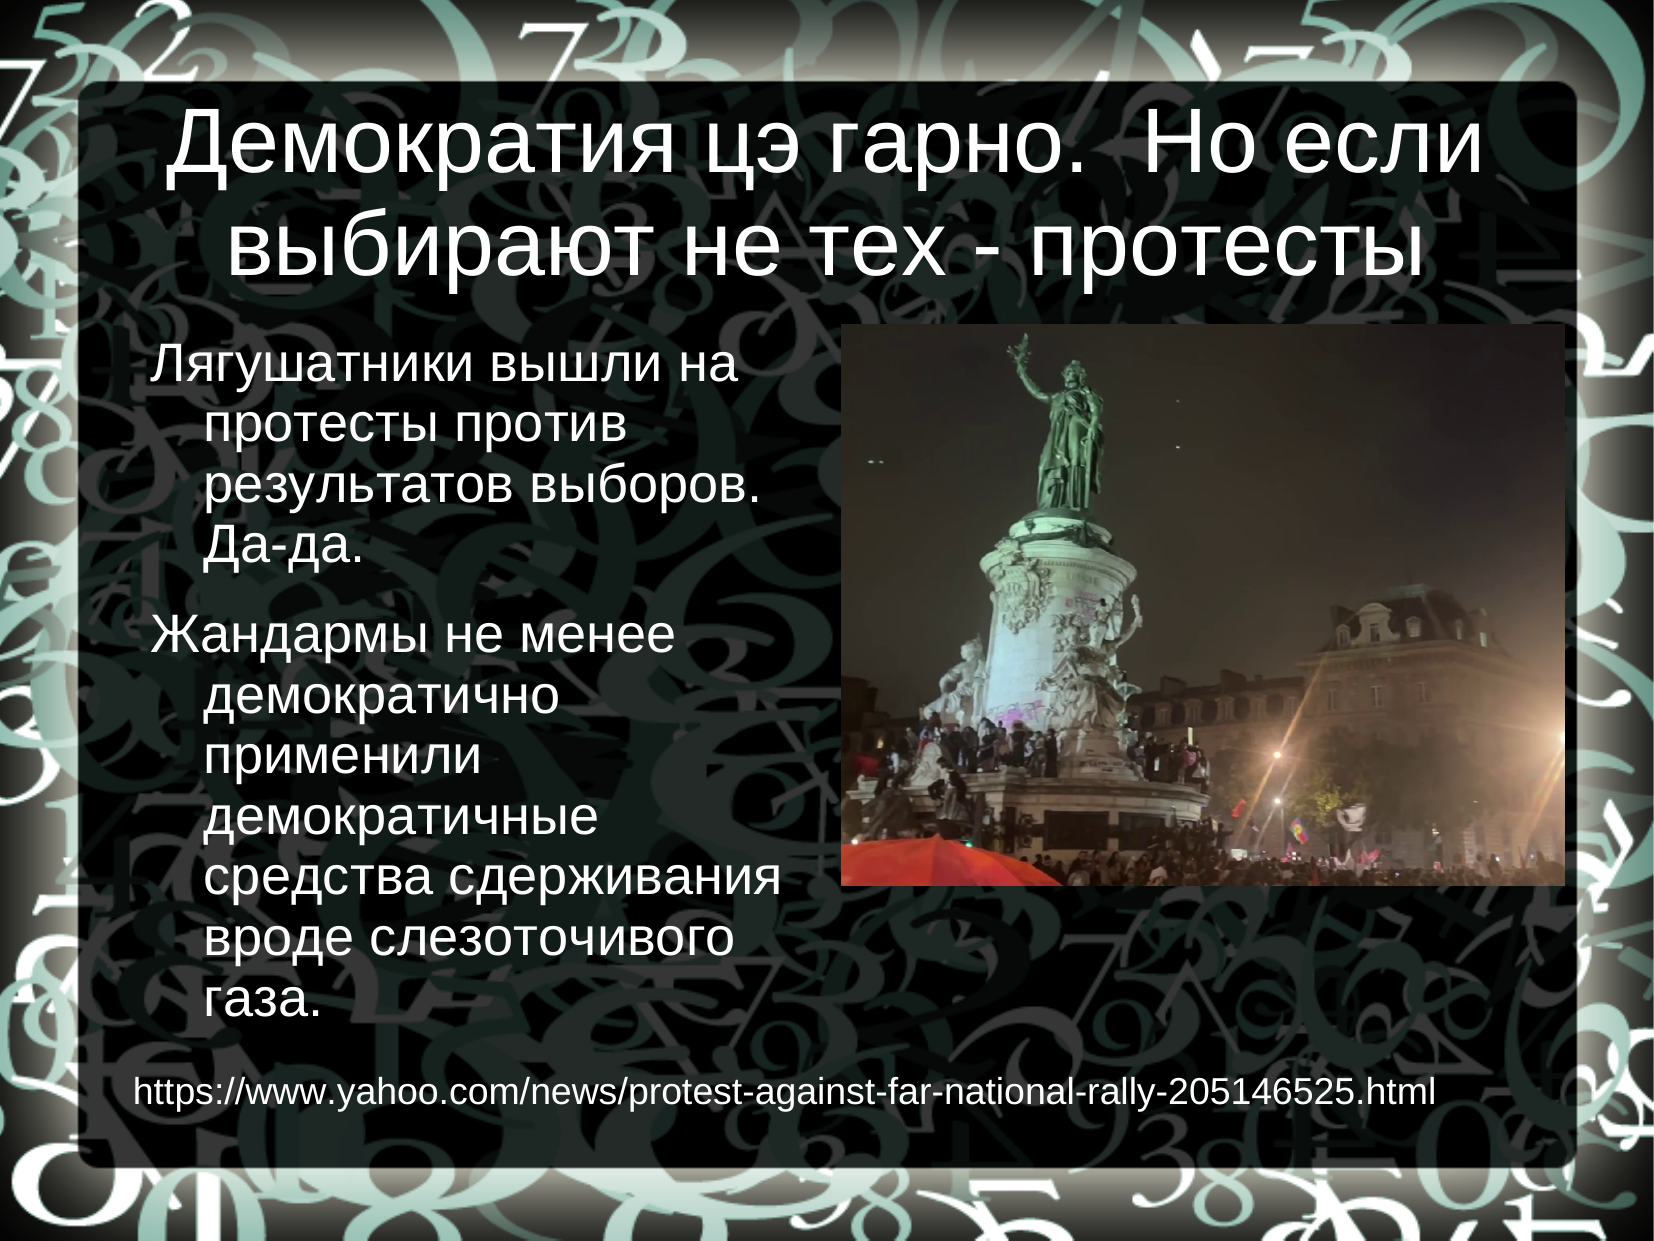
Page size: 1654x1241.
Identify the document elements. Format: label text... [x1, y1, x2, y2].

text_box https://www.yahoo.com/news/protest-against-far-national-rally-205146525.html [118, 1062, 1536, 1123]
picture [0, 0, 1654, 1241]
title Демократия цэ гарно. Но если выбирают не тех - протесты [82, 88, 1571, 296]
text_box Лягушатники вышли на протесты против результатов выборов. Да-да. Жандармы не менее демократично применили демократичные средства сдерживания вроде слезоточивого газа. [118, 324, 857, 1036]
